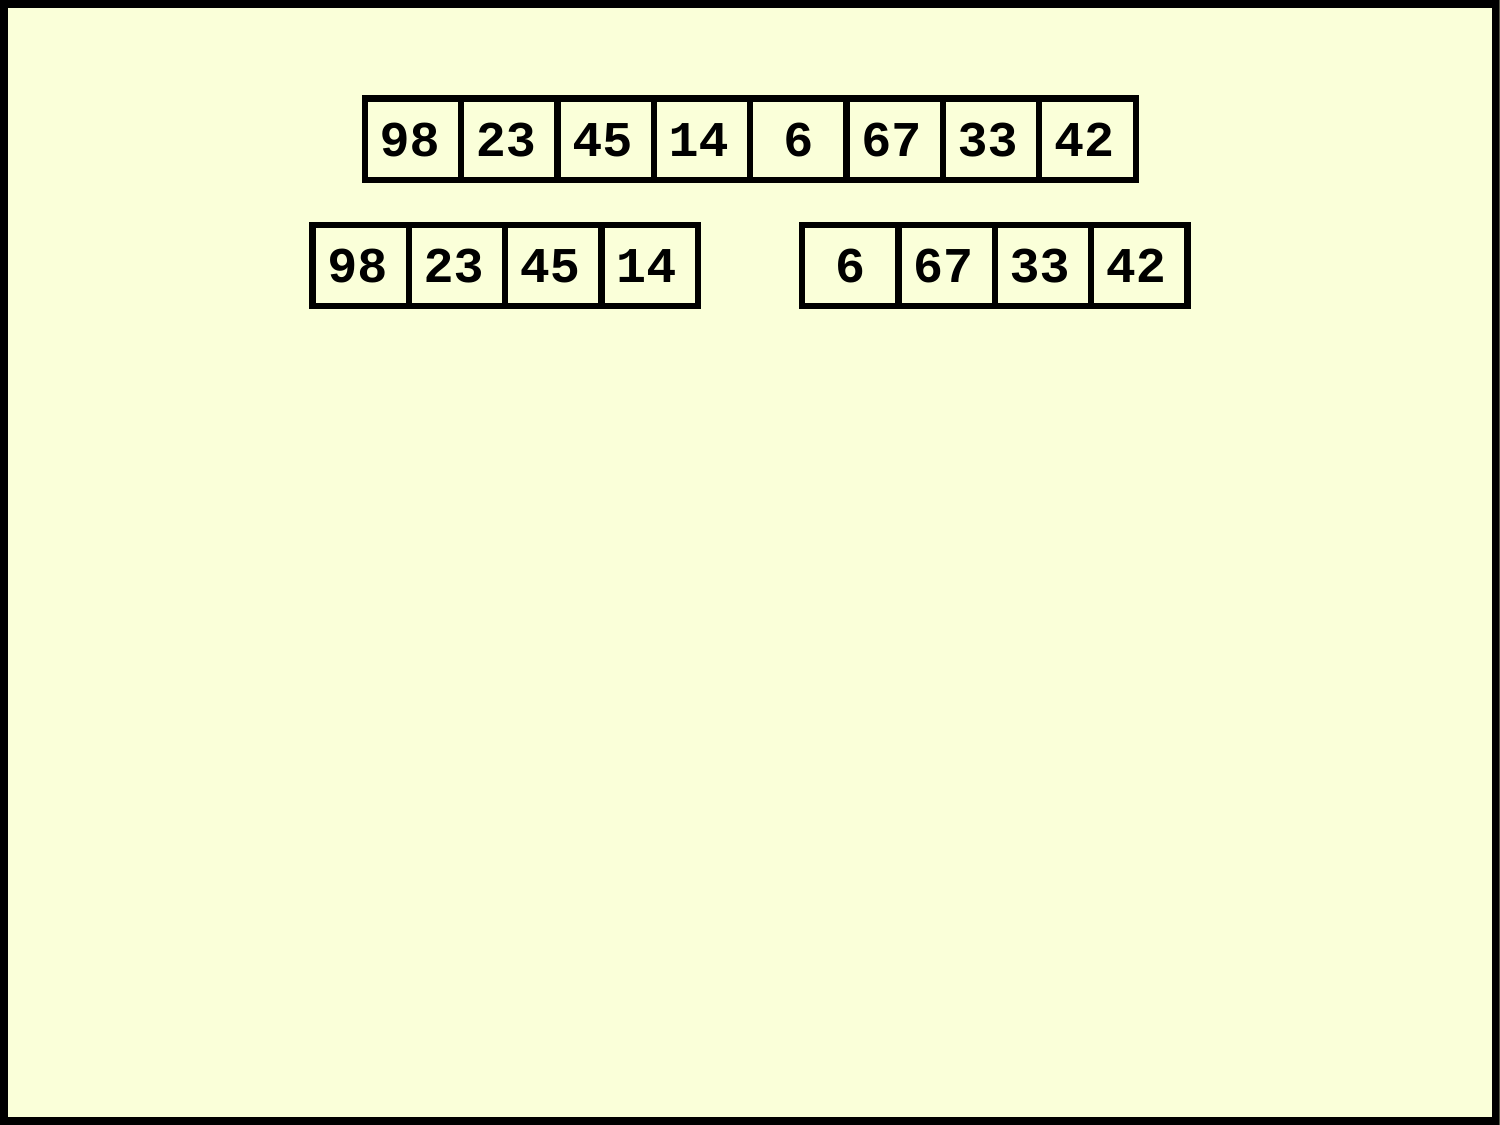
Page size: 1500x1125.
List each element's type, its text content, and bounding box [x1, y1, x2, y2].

text_box 42 [1039, 98, 1136, 180]
text_box 33 [994, 224, 1091, 307]
text_box 42 [1091, 224, 1188, 307]
text_box 67 [899, 224, 994, 307]
text_box 23 [409, 224, 506, 307]
text_box 67 [847, 98, 942, 180]
text_box 14 [653, 98, 750, 180]
text_box 14 [601, 224, 698, 307]
text_box 33 [942, 98, 1039, 180]
text_box 45 [506, 224, 601, 307]
text_box 98 [312, 224, 409, 307]
text_box 45 [558, 98, 653, 180]
text_box 23 [462, 98, 558, 180]
text_box 6 [750, 98, 847, 180]
text_box 6 [802, 224, 899, 307]
text_box 98 [364, 98, 462, 180]
